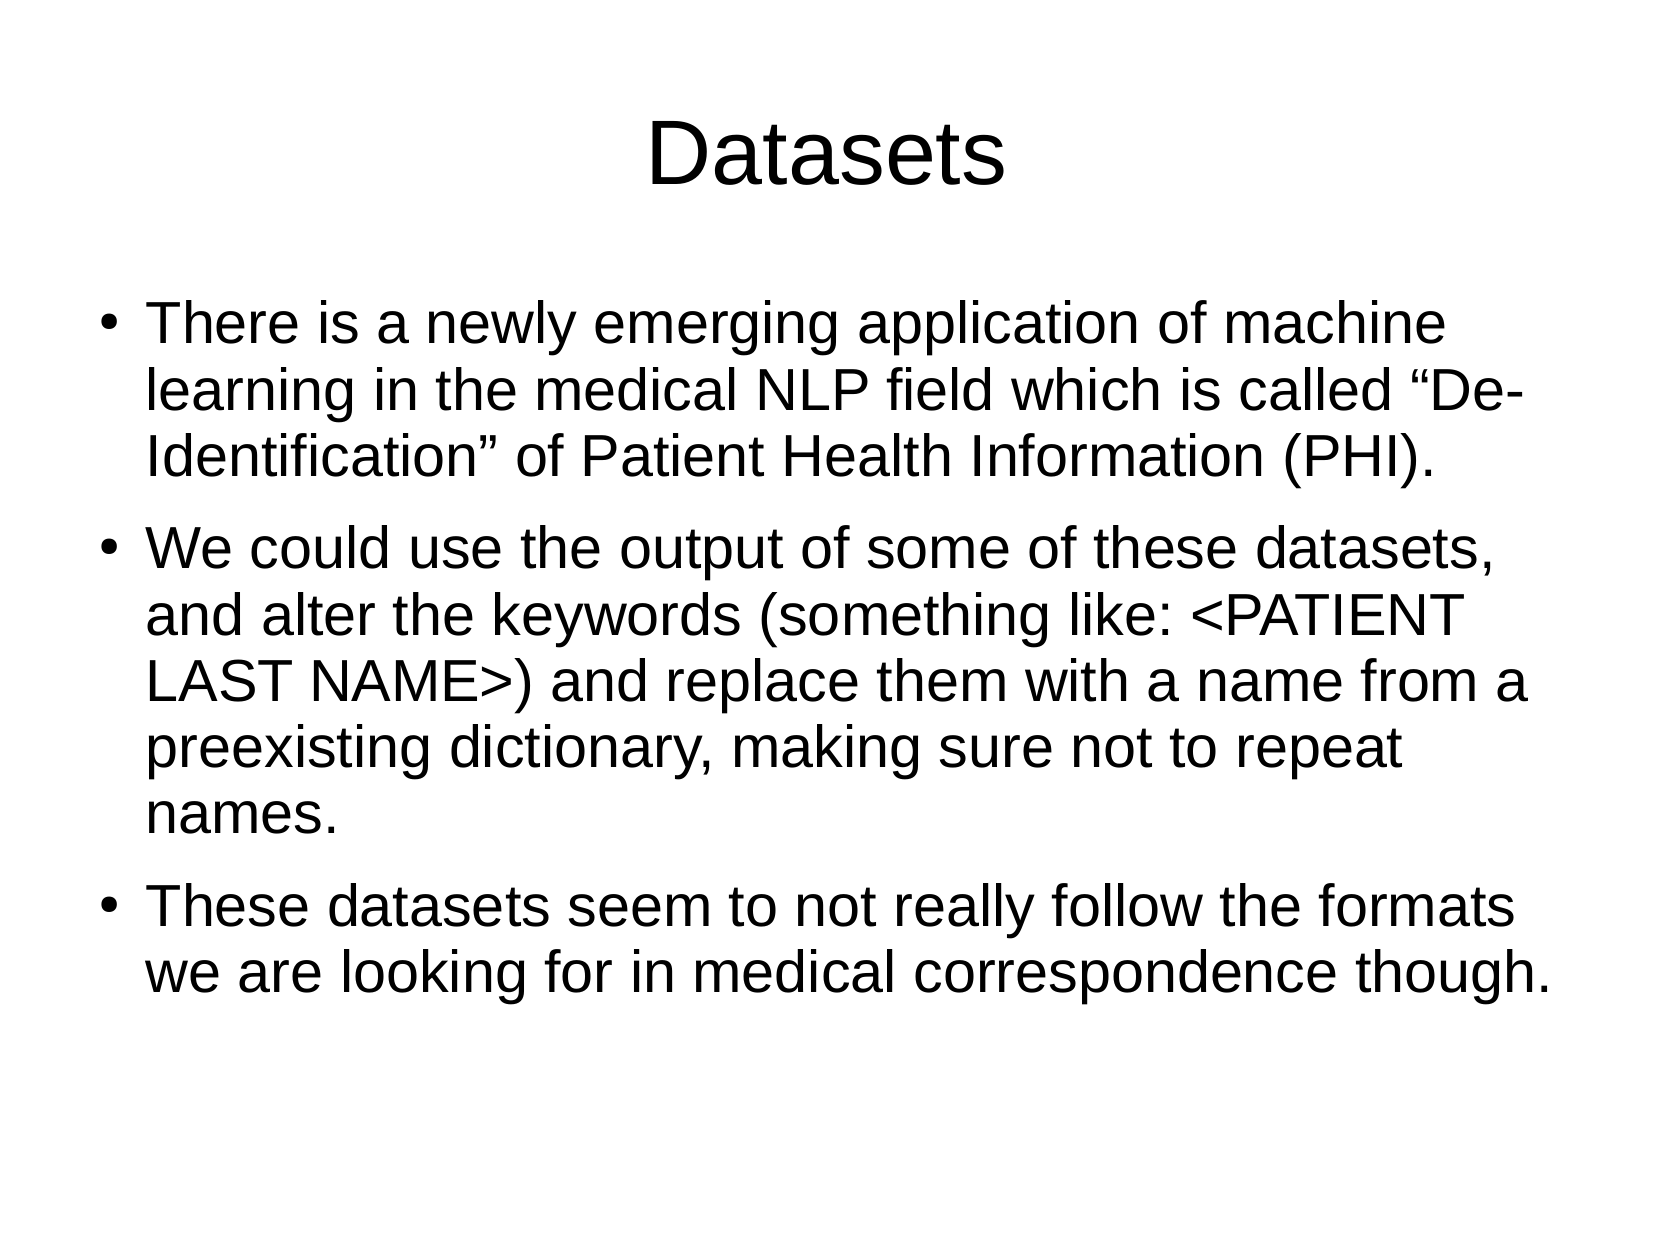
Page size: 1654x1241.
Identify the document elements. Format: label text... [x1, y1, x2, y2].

title Datasets [82, 49, 1571, 257]
list There is a newly emerging application of machine learning in the medical NLP field which is called “De-Identification” of Patient Health Information (PHI). We could use the output of some of these datasets, and alter the keywords (something like: <PATIENT LAST NAME>) and replace them with a name from a preexisting dictionary, making sure not to repeat names. These datasets seem to not really follow the formats we are looking for in medical correspondence though. [82, 290, 1571, 1010]
